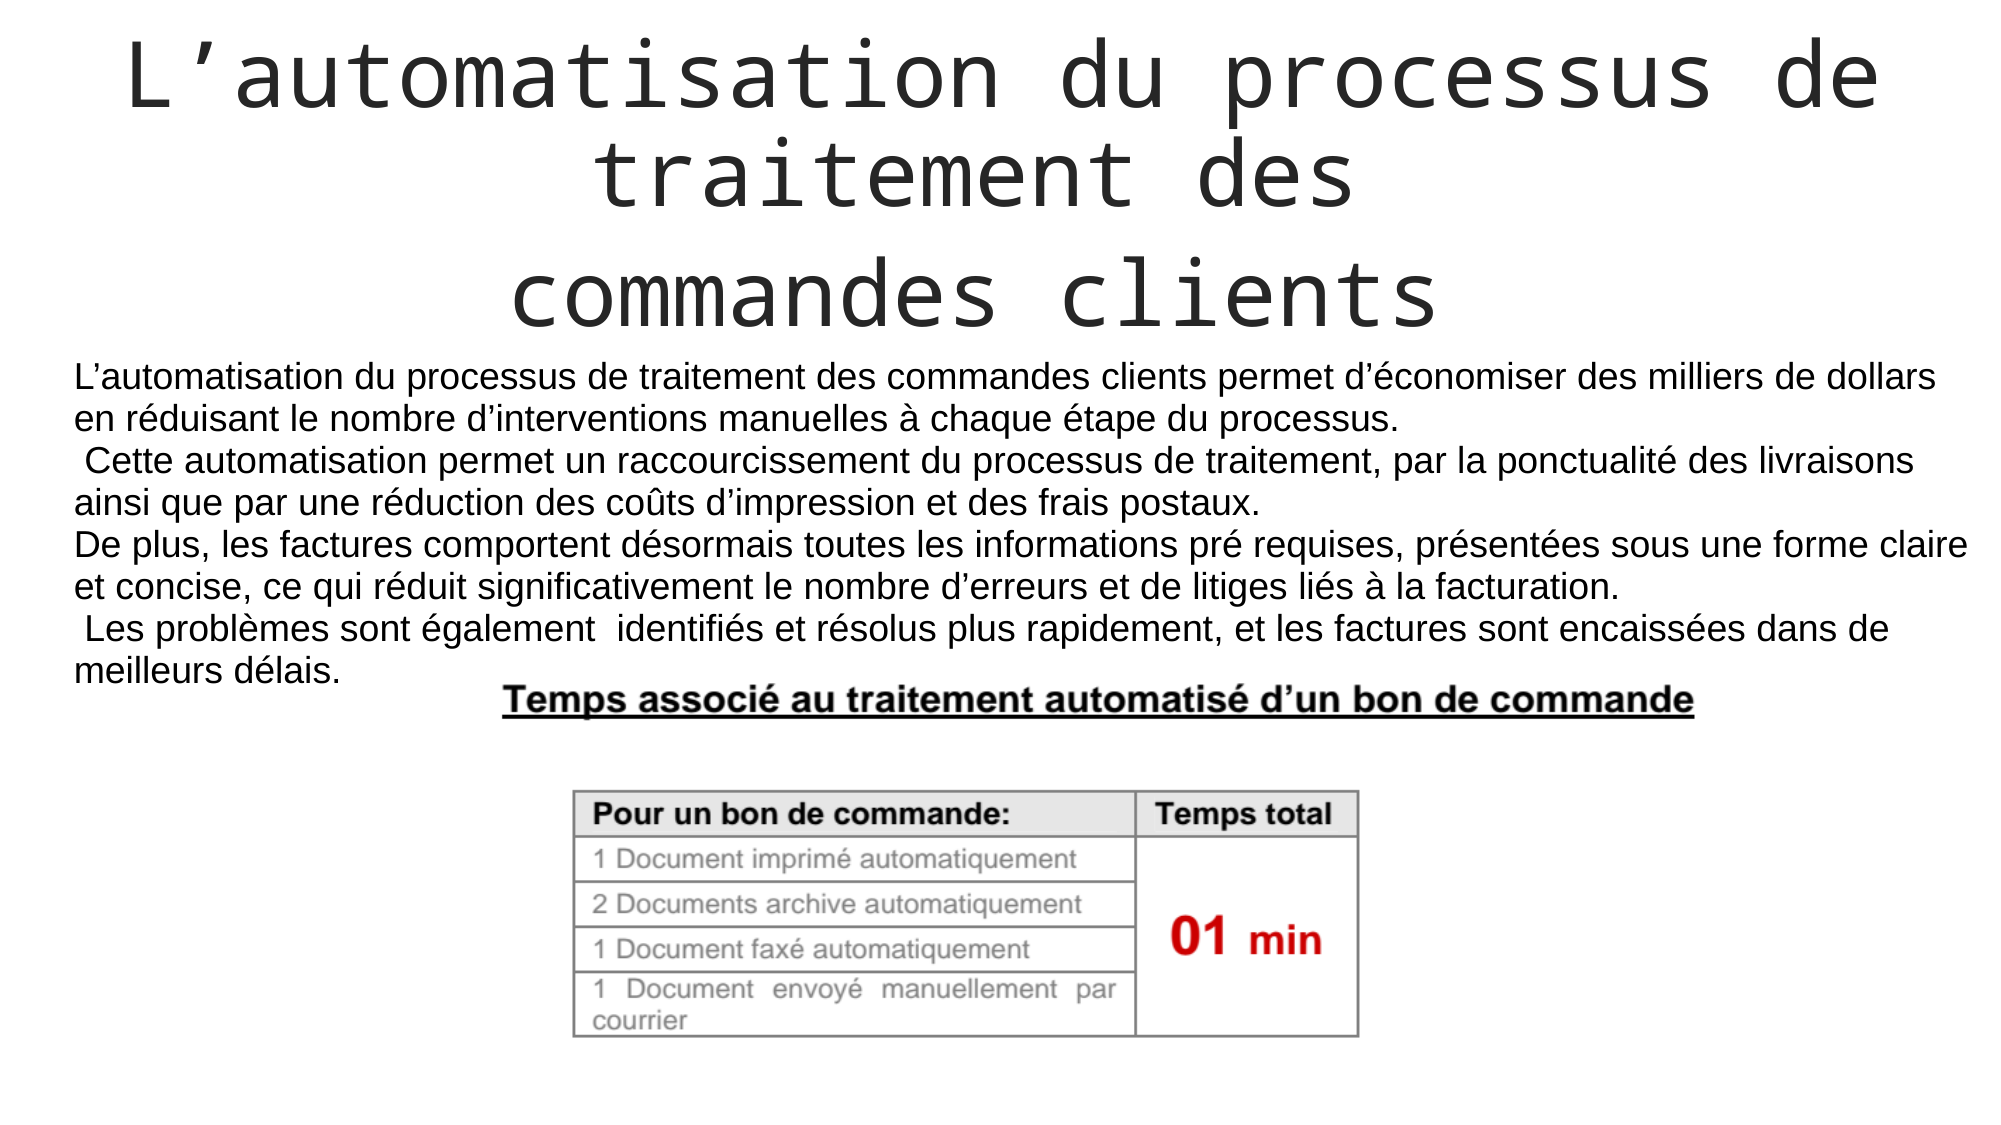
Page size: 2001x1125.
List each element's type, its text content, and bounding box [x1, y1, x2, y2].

text_box L’automatisation du processus de traitement des commandes clients permet d’économiser des milliers de dollars en réduisant le nombre d’interventions manuelles à chaque étape du processus. Cette automatisation permet un raccourcissement du processus de traitement, par la ponctualité des livraisons ainsi que par une réduction des coûts d’impression et des frais postaux. De plus, les factures comportent désormais toutes les informations pré requises, présentées sous une forme claire et concise, ce qui réduit significativement le nombre d’erreurs et de litiges liés à la facturation. Les problèmes sont également identifiés et résolus plus rapidement, et les factures sont encaissées dans de meilleurs délais. [59, 348, 1985, 868]
list L’automatisation du processus de traitement des commandes clients [53, 138, 1952, 237]
picture [446, 652, 1713, 1087]
